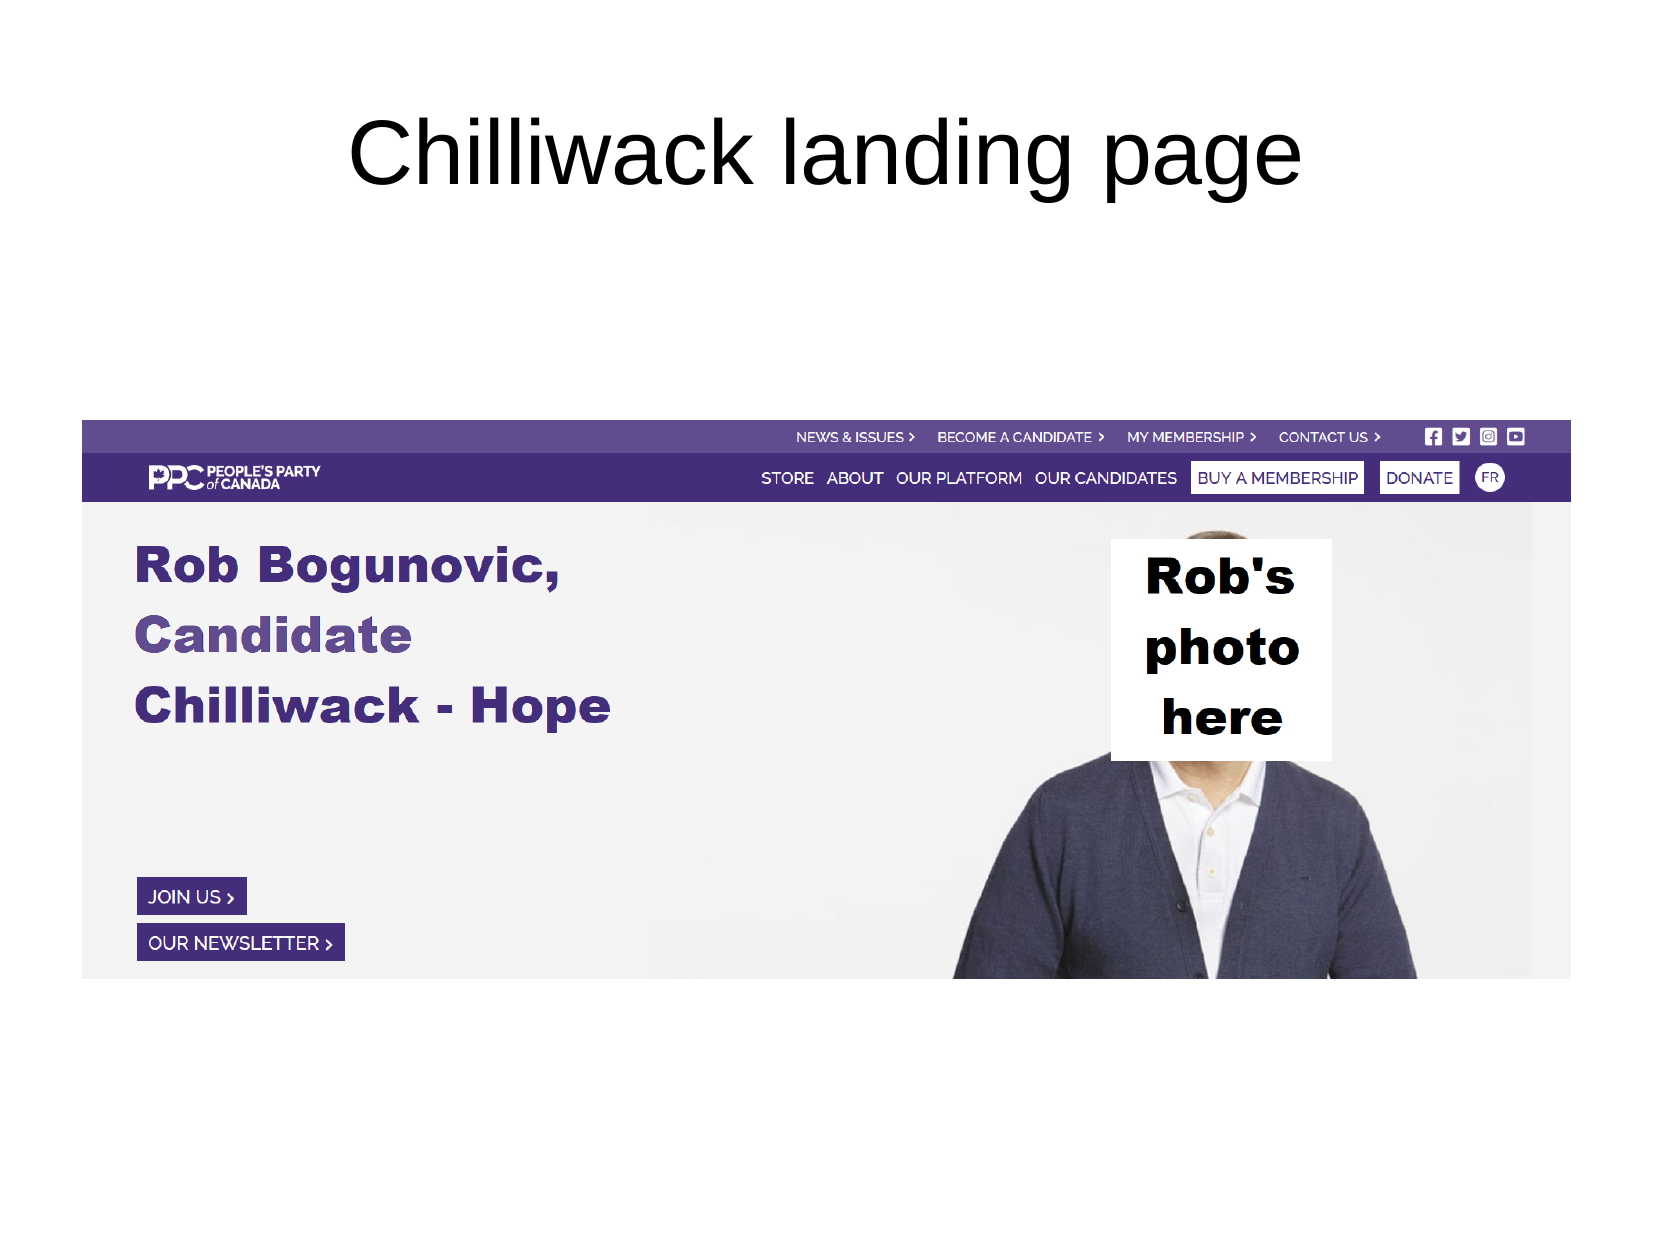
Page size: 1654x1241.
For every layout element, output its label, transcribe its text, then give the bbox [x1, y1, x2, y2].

picture [82, 420, 1571, 979]
title Chilliwack landing page [82, 49, 1571, 257]
